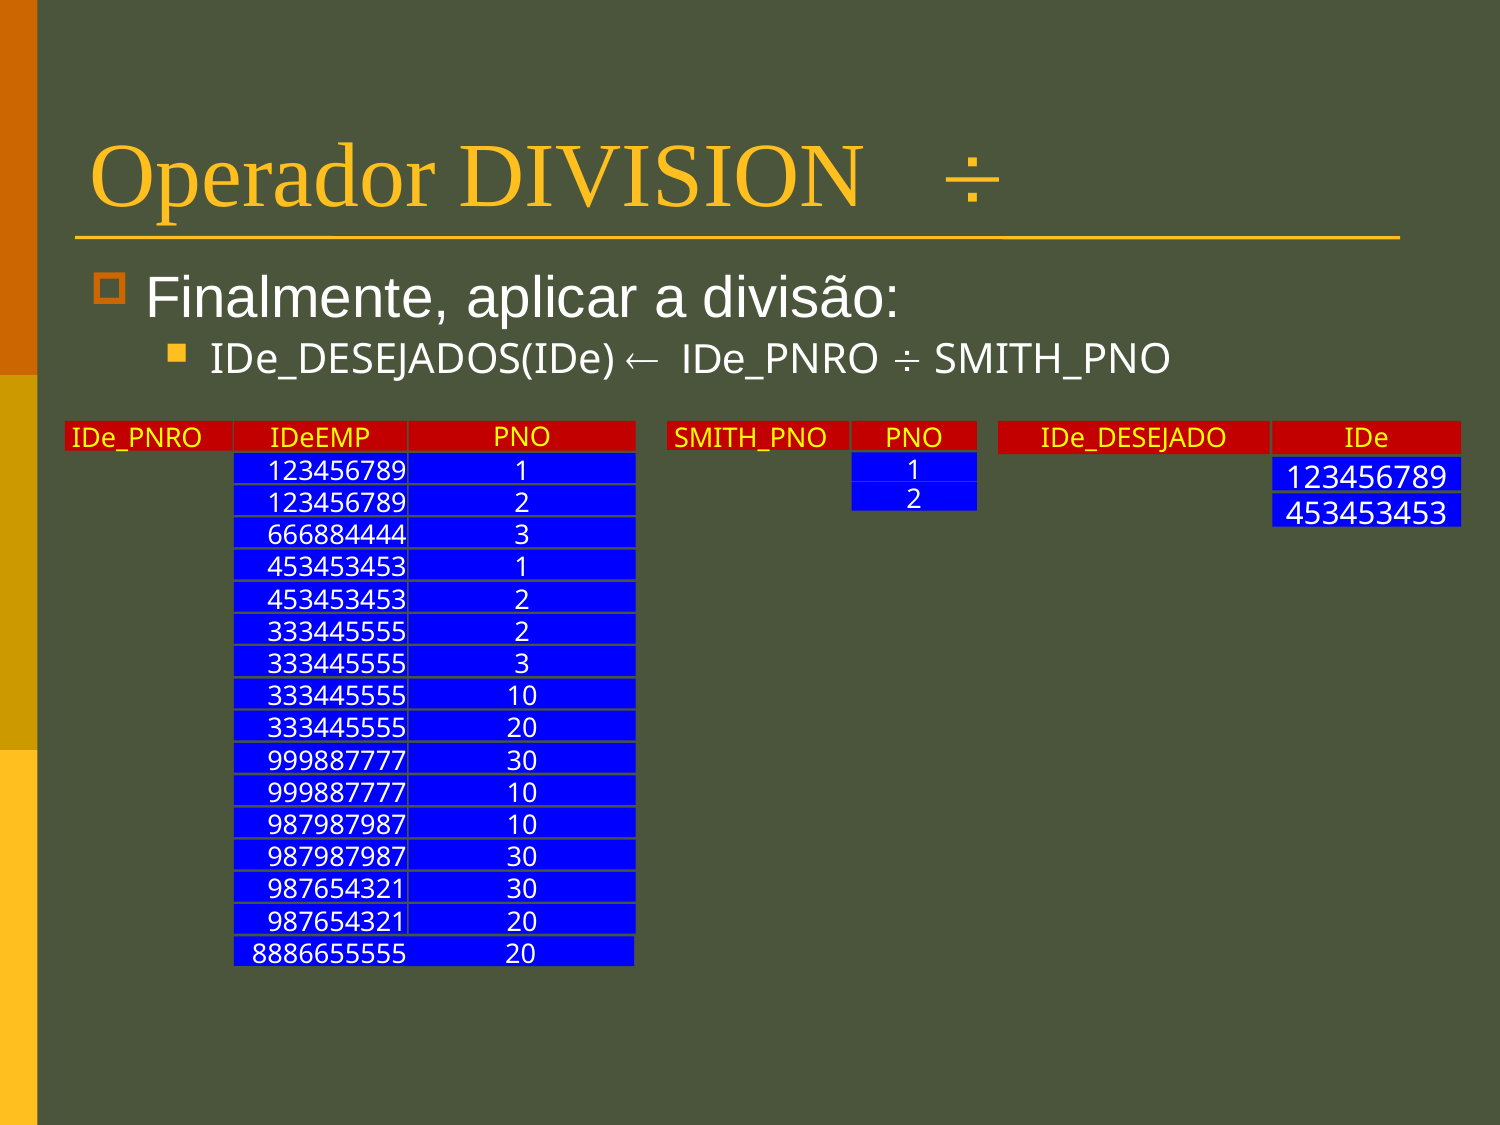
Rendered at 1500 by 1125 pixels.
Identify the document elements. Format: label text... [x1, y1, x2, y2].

text_box 333445555 [233, 710, 407, 741]
text_box 453453453 [1272, 493, 1462, 527]
text_box SMITH_PNO [667, 420, 850, 450]
text_box 987987987 [233, 807, 407, 838]
text_box 30 [408, 742, 636, 773]
text_box 2 [851, 481, 977, 511]
text_box 1 [408, 453, 636, 483]
list Finalmente, aplicar a divisão: IDe_DESEJADOS(IDe) IDe_PNRO  SMITH_PNO [75, 262, 1426, 1006]
text_box 987654321 [233, 871, 407, 902]
text_box 333445555 [233, 678, 407, 709]
text_box PNO [408, 420, 636, 451]
text_box 10 [408, 775, 636, 805]
text_box 8886655555 [233, 936, 407, 966]
text_box 987987987 [233, 839, 407, 870]
text_box PNO [851, 420, 977, 450]
text_box 1 [408, 549, 636, 580]
text_box 123456789 [1272, 456, 1462, 491]
text_box 333445555 [233, 614, 407, 644]
text_box 987654321 [233, 904, 407, 934]
text_box 3 [408, 646, 636, 676]
text_box 999887777 [233, 742, 407, 773]
text_box 2 [408, 485, 636, 515]
text_box 10 [408, 678, 636, 709]
text_box 30 [408, 871, 636, 902]
text_box 30 [408, 839, 636, 870]
text_box IDe_DESEJADO [998, 420, 1270, 455]
text_box 10 [408, 807, 636, 838]
text_box 999887777 [233, 775, 407, 805]
text_box IDe [1272, 420, 1462, 455]
text_box 453453453 [233, 582, 407, 612]
text_box 666884444 [233, 517, 407, 548]
text_box 2 [408, 582, 636, 612]
text_box 453453453 [233, 549, 407, 580]
text_box 2 [408, 614, 636, 644]
text_box 1 [851, 452, 977, 481]
text_box 3 [408, 517, 636, 548]
text_box 123456789 [233, 485, 407, 515]
text_box 20 [407, 936, 635, 967]
text_box 123456789 [233, 453, 407, 483]
text_box 333445555 [233, 646, 407, 676]
text_box 20 [408, 904, 636, 934]
text_box 20 [408, 710, 636, 741]
title Operador DIVISION  [75, 45, 1426, 233]
text_box IDe_PNRO [64, 420, 233, 451]
text_box IDeEMP [233, 420, 407, 451]
